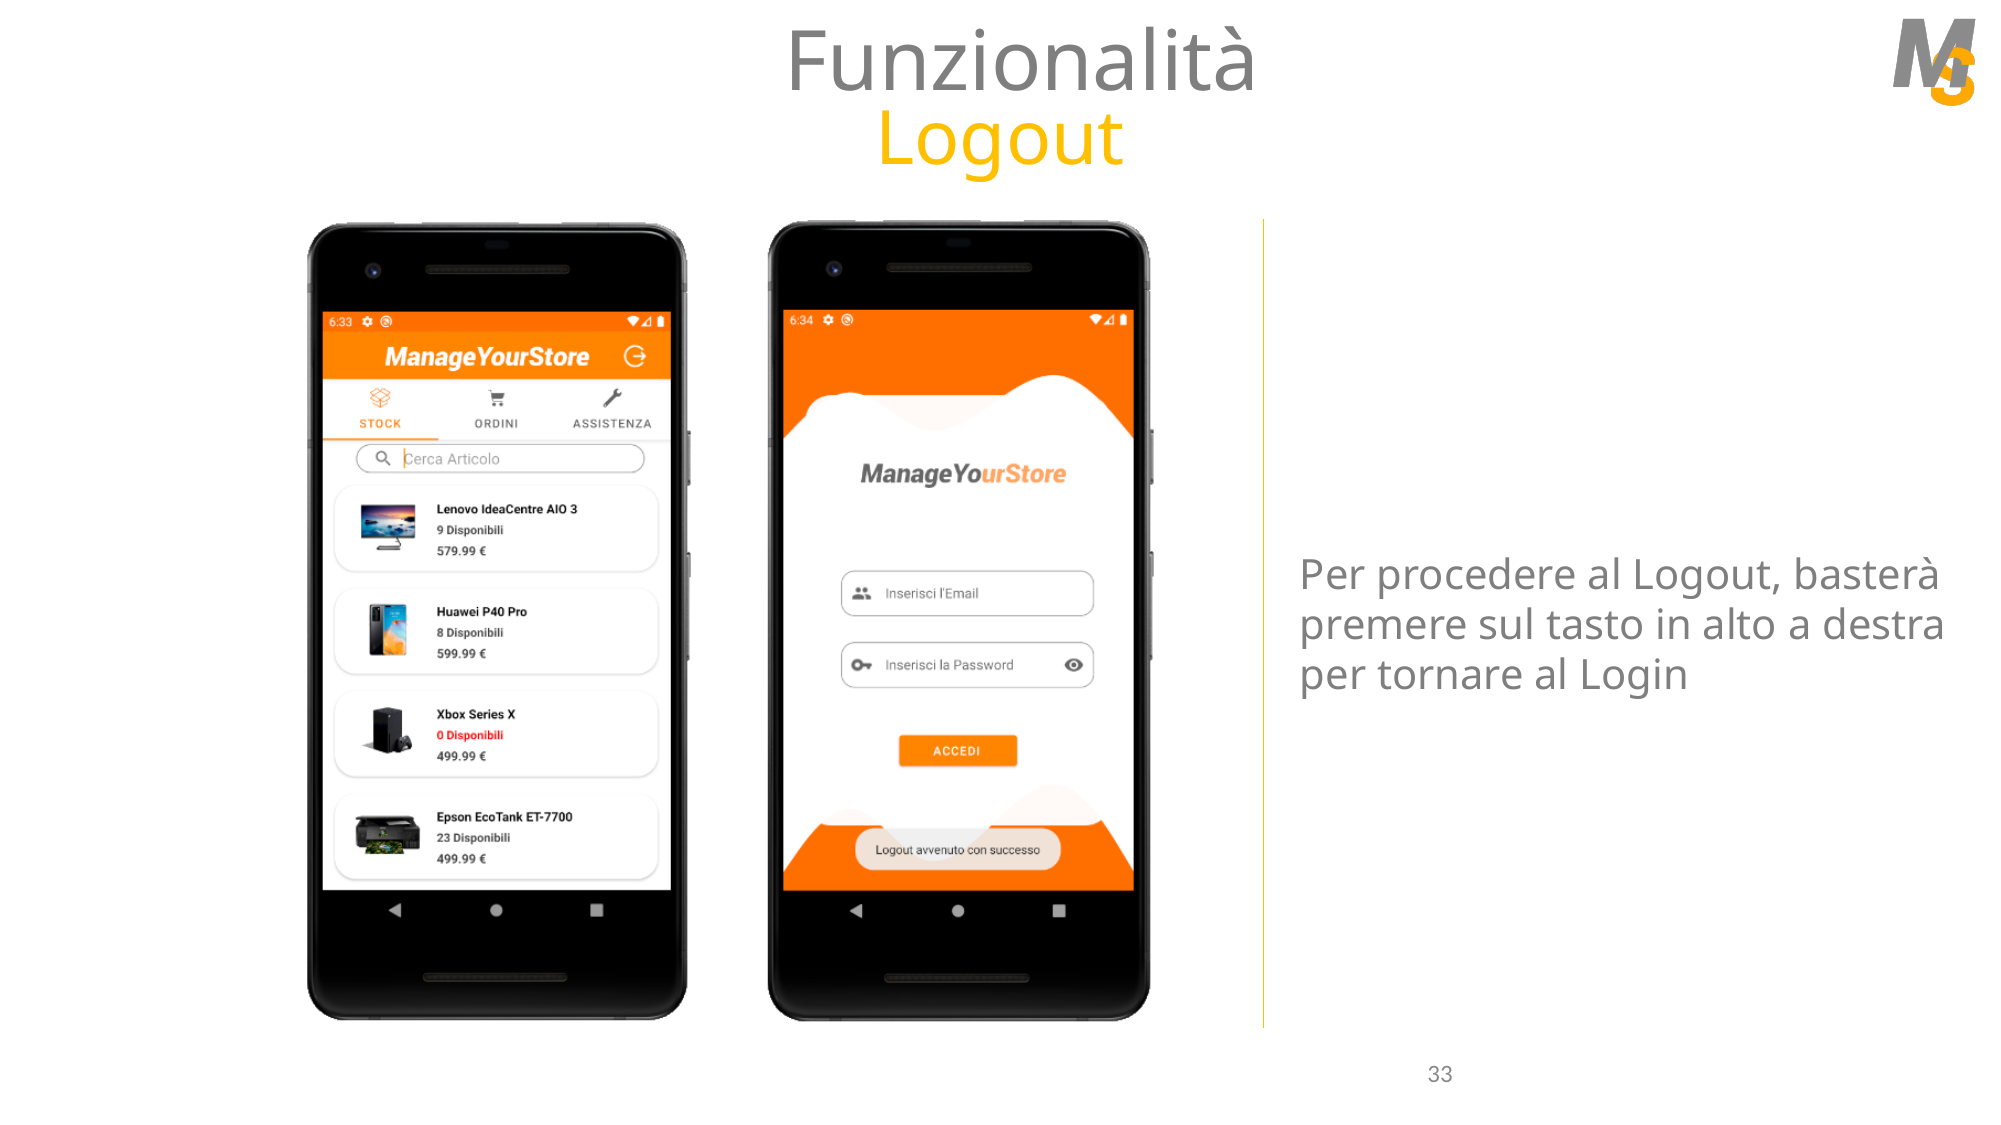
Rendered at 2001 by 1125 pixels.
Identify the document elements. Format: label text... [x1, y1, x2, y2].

text_box Funzionalità [759, 0, 1285, 82]
text_box Per procedere al Logout, basterà premere sul tasto in alto a destra per tornare al Login [1284, 539, 1967, 707]
text_box Logout [693, 82, 1307, 189]
text_box [1412, 1042, 1863, 1103]
picture [759, 218, 1157, 1028]
picture [1876, 0, 1993, 117]
picture [293, 218, 694, 1028]
